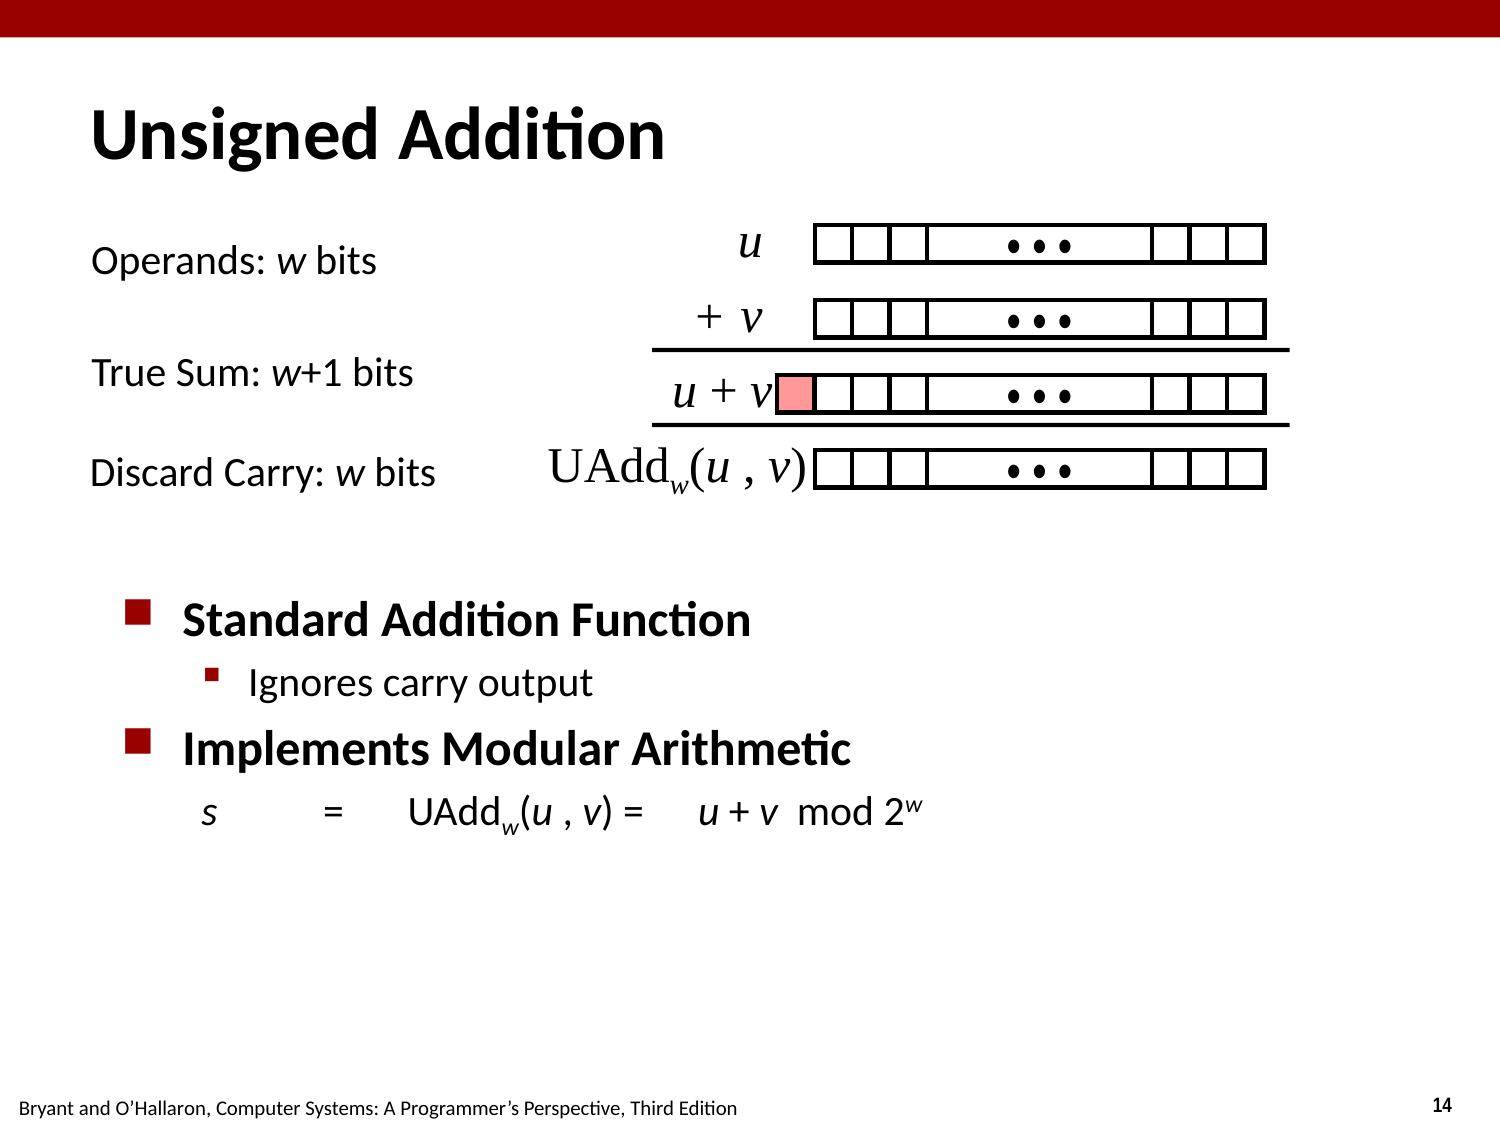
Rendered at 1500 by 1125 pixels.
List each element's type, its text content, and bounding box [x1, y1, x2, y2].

text_box [1152, 450, 1265, 488]
text_box Operands: w bits [76, 224, 393, 290]
text_box [814, 224, 927, 263]
text_box [1152, 224, 1265, 263]
text_box • • • [927, 224, 1152, 263]
title Unsigned Addition [75, 83, 1122, 175]
text_box • • • [927, 450, 1152, 488]
text_box [814, 299, 927, 338]
text_box + [680, 276, 739, 349]
text_box u [723, 199, 778, 275]
text_box [1152, 299, 1265, 338]
text_box [822, 450, 927, 488]
text_box [1152, 375, 1265, 413]
text_box • • • [927, 299, 1152, 338]
text_box Discard Carry: w bits [75, 437, 475, 503]
text_box u + v [657, 349, 788, 422]
text_box UAddw(u , v) [532, 424, 822, 509]
list Standard Addition Function Ignores carry output Implements Modular Arithmetic s = UAddw(u , v) = u + v mod 2w [111, 579, 957, 850]
text_box • • • [927, 375, 1152, 413]
text_box v [725, 274, 778, 347]
text_box [788, 375, 927, 413]
text_box True Sum: w+1 bits [76, 337, 430, 403]
